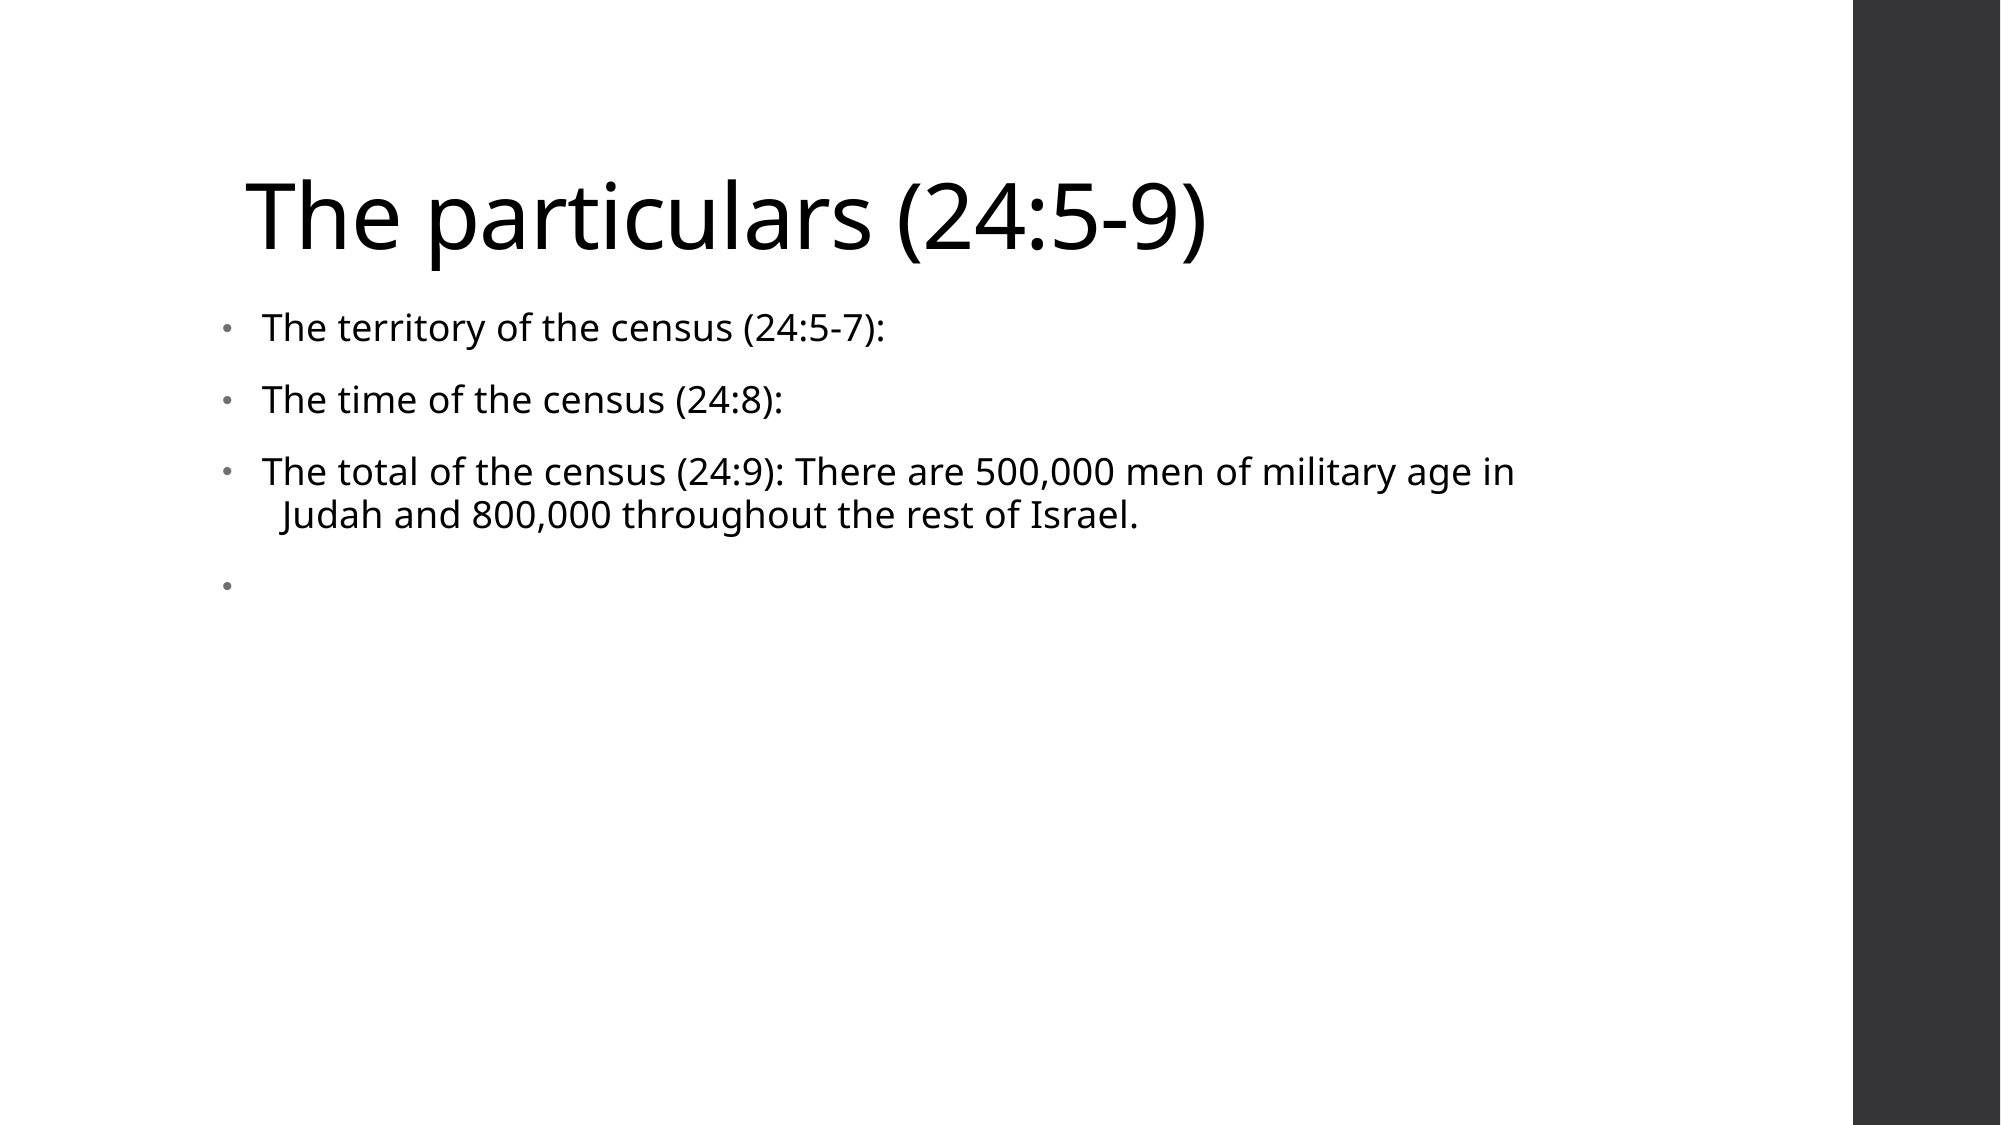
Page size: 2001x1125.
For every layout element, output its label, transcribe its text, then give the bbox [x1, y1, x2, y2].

title The particulars (24:5-9) [206, 60, 1797, 278]
list The territory of the census (24:5-7): The time of the census (24:8): The total of the census (24:9): There are 500,000 men of military age in Judah and 800,000 throughout the rest of Israel. [206, 299, 1617, 1014]
